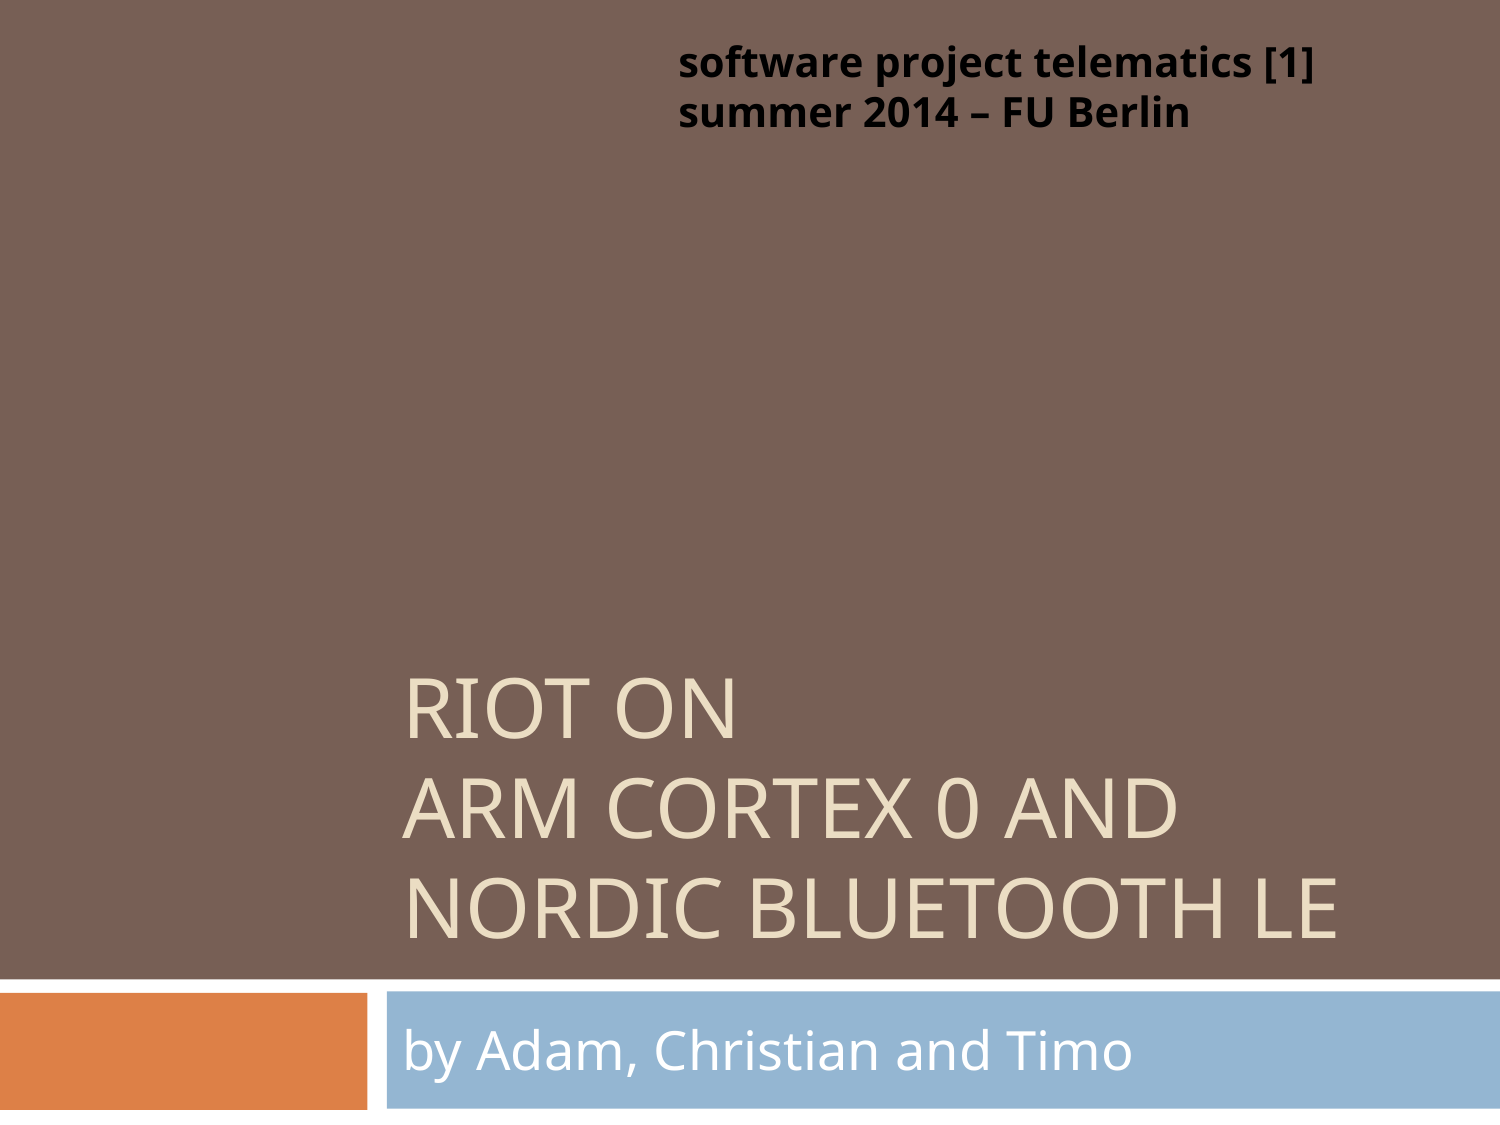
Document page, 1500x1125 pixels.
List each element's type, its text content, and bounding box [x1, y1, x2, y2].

text_box by Adam, Christian and Timo [387, 992, 1488, 1105]
title RIOT ON ARM CORTEX 0 AND NORDIC BLUETOOTH LE [387, 647, 1450, 963]
text_box software project telematics [1] summer 2014 – FU Berlin [663, 28, 1342, 144]
